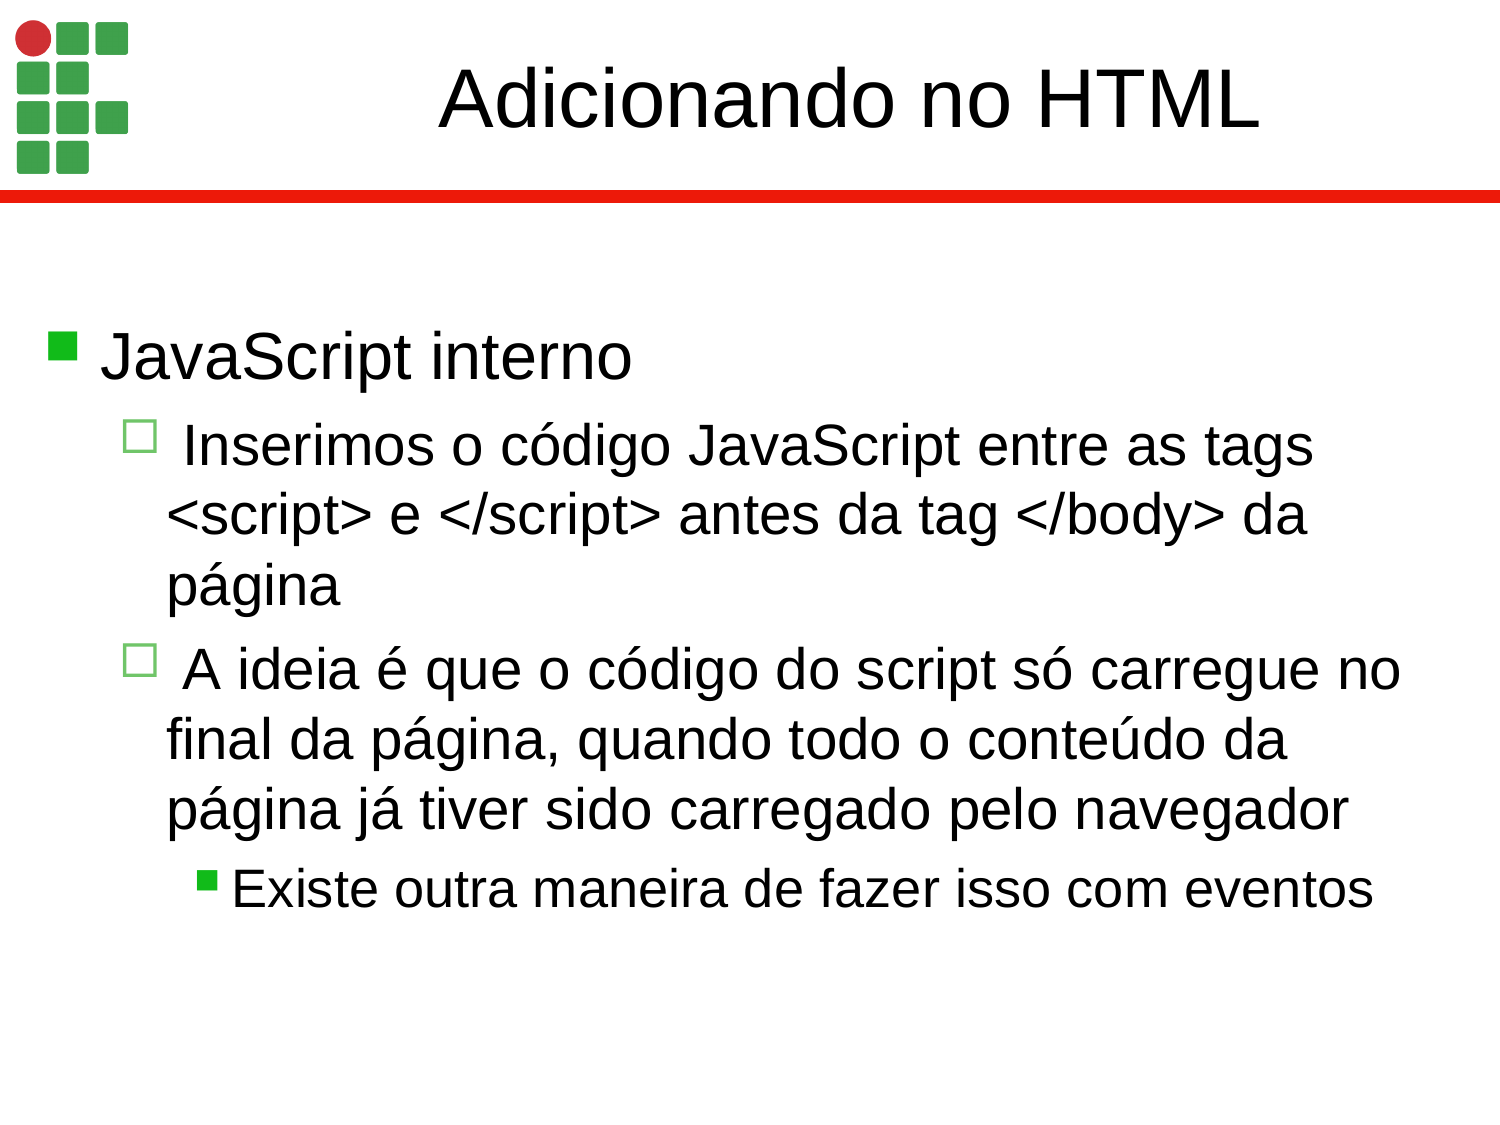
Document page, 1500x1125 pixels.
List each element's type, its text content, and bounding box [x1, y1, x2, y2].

picture [14, 16, 130, 178]
list JavaScript interno Inserimos o código JavaScript entre as tags <script> e </script> antes da tag </body> da página A ideia é que o código do script só carregue no final da página, quando todo o conteúdo da página já tiver sido carregado pelo navegador Existe outra maneira de fazer isso com eventos [29, 207, 1471, 1087]
title Adicionando no HTML [230, 0, 1471, 202]
